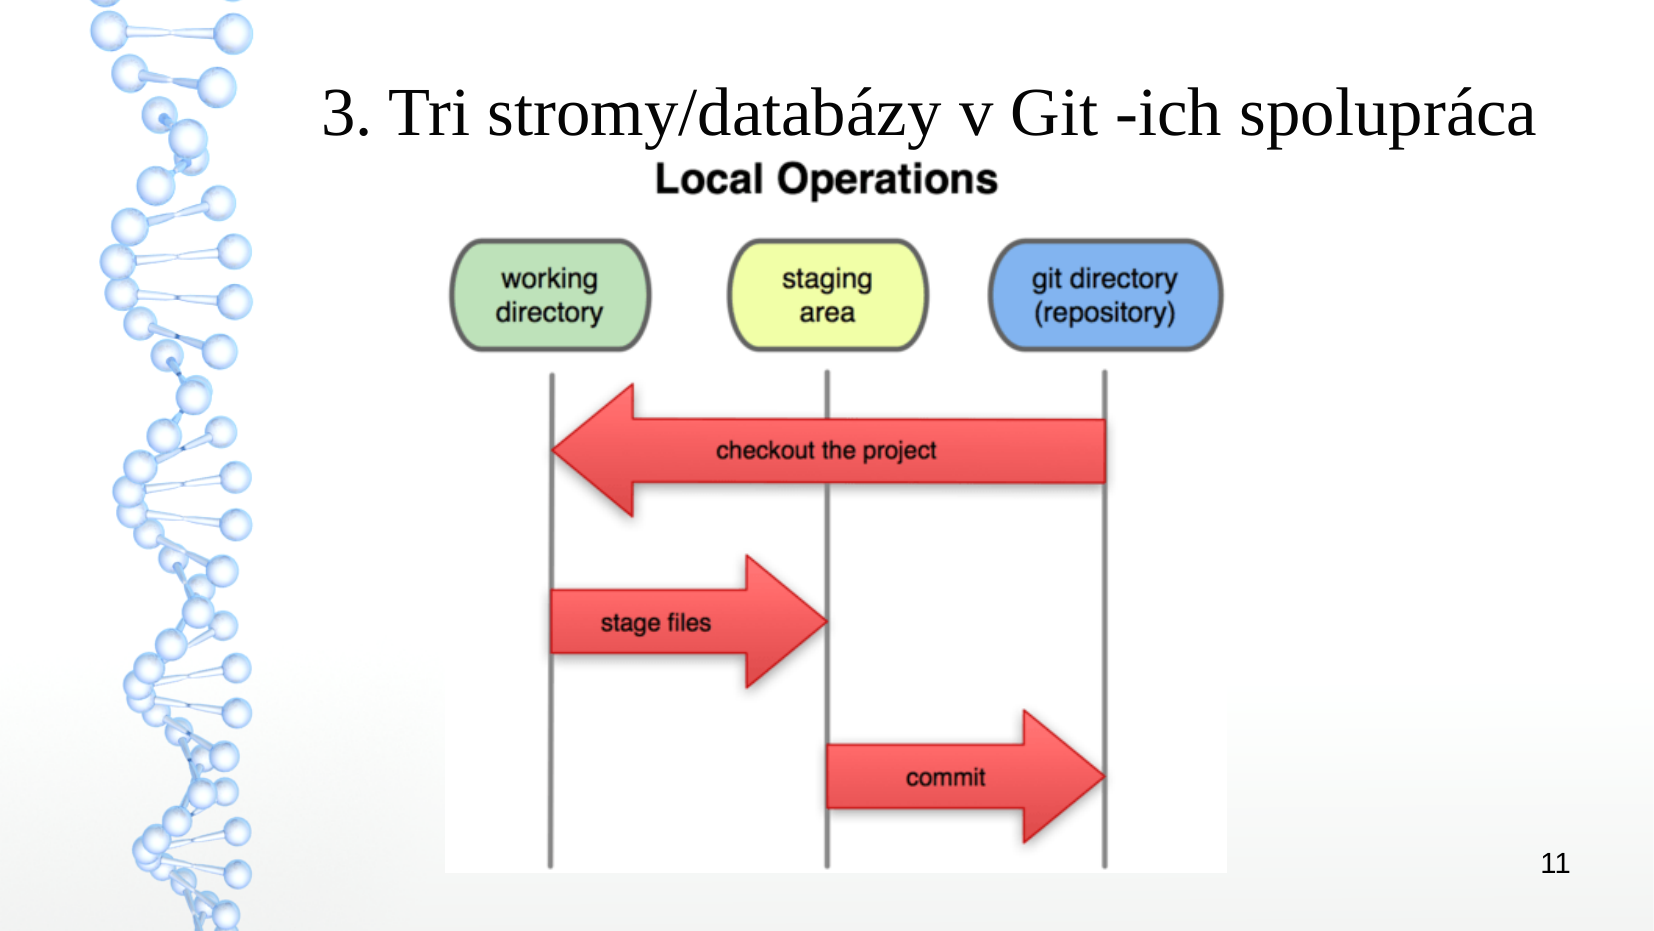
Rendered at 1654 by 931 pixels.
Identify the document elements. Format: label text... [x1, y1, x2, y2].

title 3. Tri stromy/databázy v Git -ich spolupráca [265, 35, 1595, 189]
picture [0, 0, 1654, 931]
